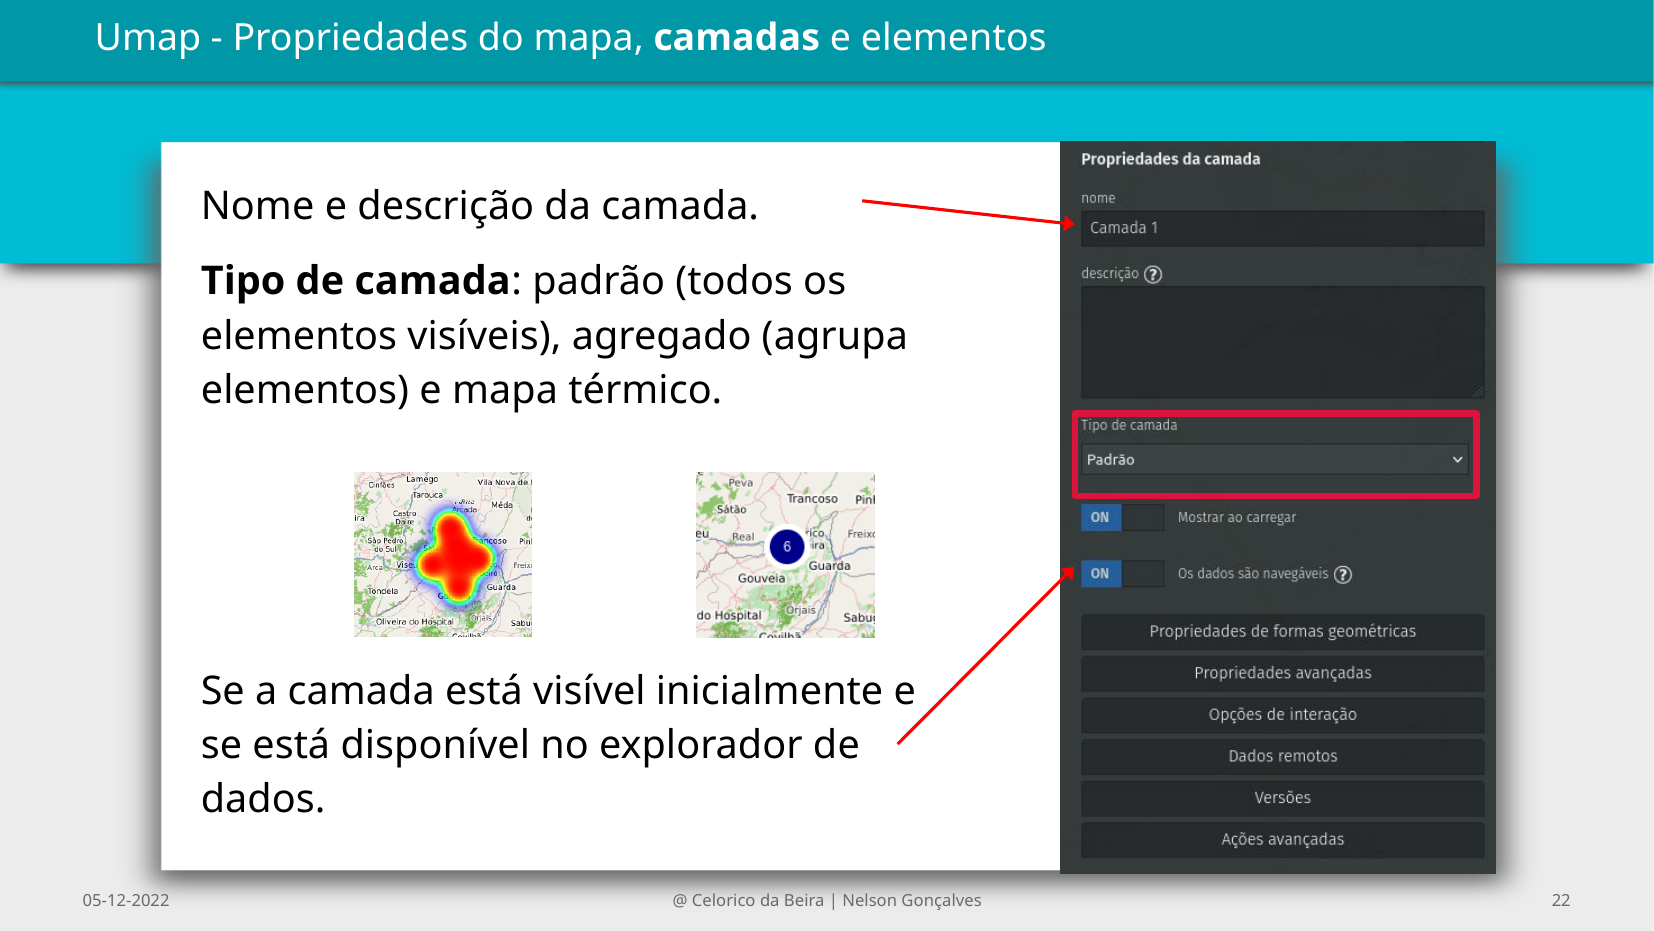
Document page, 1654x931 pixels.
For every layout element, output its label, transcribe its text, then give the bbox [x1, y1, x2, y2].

title Umap - Propriedades do mapa, camadas e elementos [94, 10, 1583, 63]
list Nome e descrição da camada. Tipo de camada: padrão (todos os elementos visíveis), agregado (agrupa elementos) e mapa térmico. Se a camada está visível inicialmente e se está disponível no explorador de dados. [200, 177, 922, 827]
picture [0, 0, 1654, 931]
